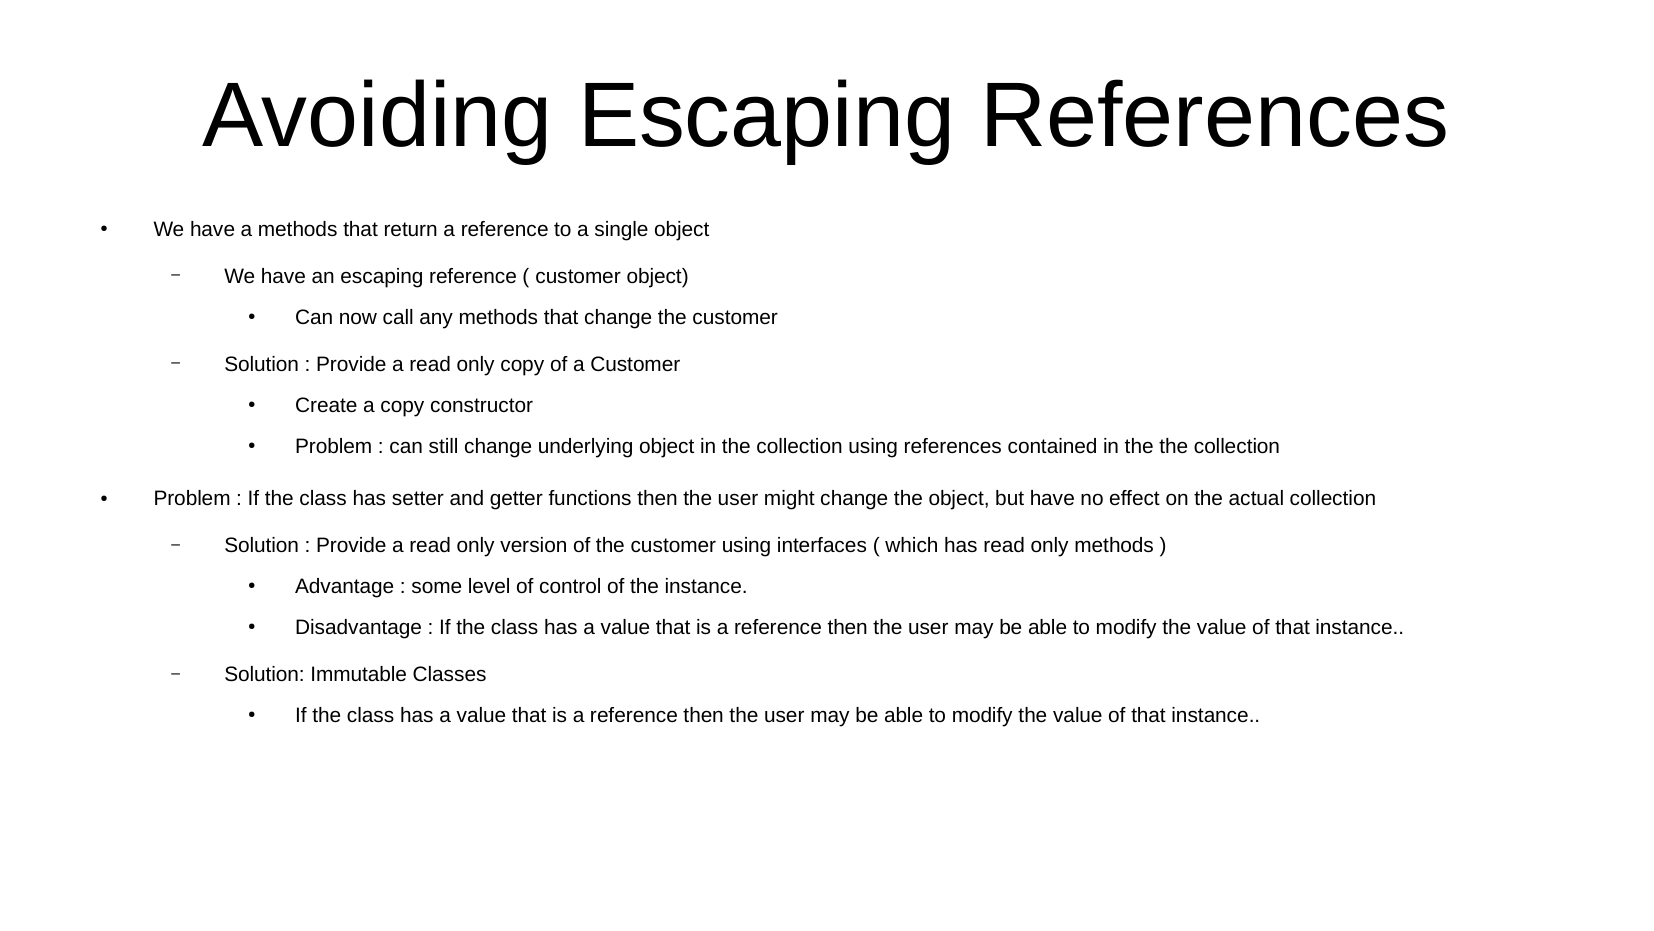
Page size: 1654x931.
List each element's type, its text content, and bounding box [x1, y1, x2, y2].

title Avoiding Escaping References [82, 37, 1571, 193]
list We have a methods that return a reference to a single object We have an escaping reference ( customer object) Can now call any methods that change the customer Solution : Provide a read only copy of a Customer Create a copy constructor Problem : can still change underlying object in the collection using references contained in the the collection Problem : If the class has setter and getter functions then the user might change the object, but have no effect on the actual collection Solution : Provide a read only version of the customer using interfaces ( which has read only methods ) Advantage : some level of control of the instance. Disadvantage : If the class has a value that is a reference then the user may be able to modify the value of that instance.. Solution: Immutable Classes If the class has a value that is a reference then the user may be able to modify the value of that instance.. [82, 217, 1636, 916]
